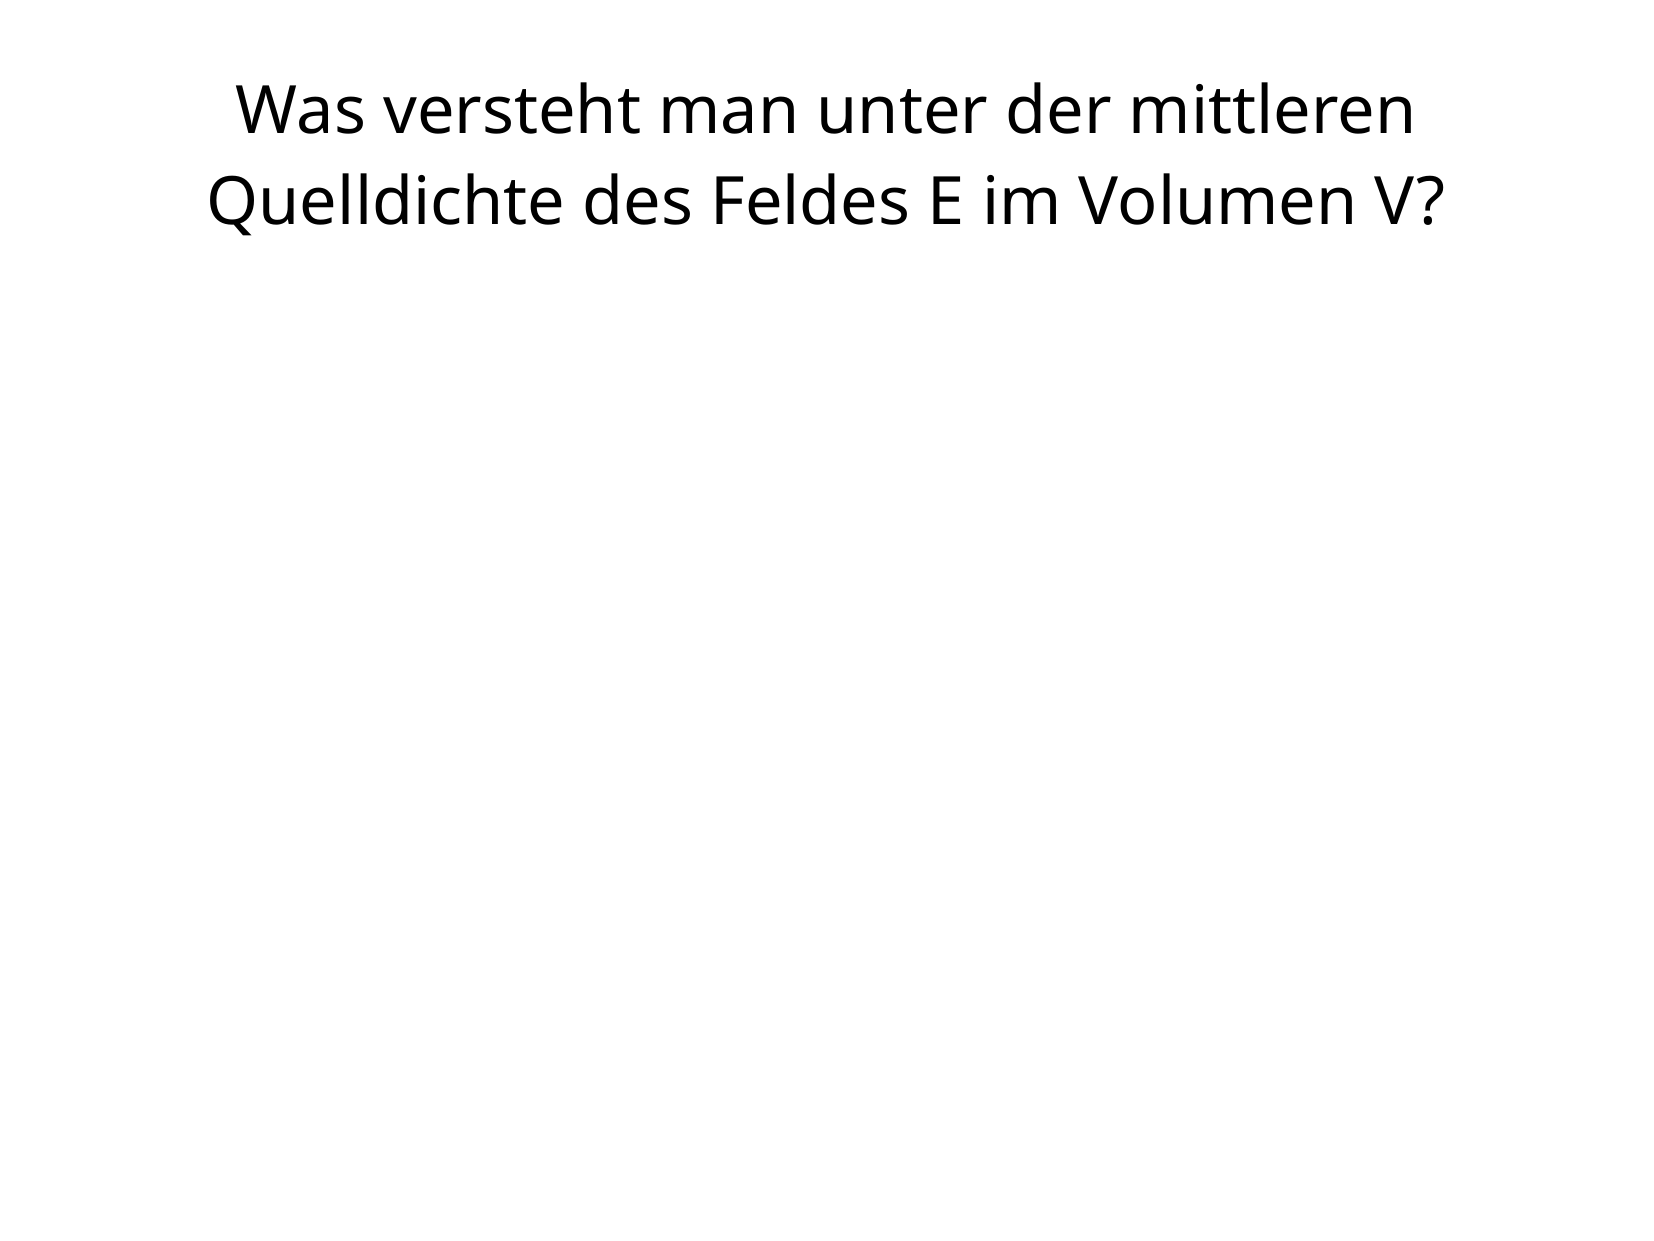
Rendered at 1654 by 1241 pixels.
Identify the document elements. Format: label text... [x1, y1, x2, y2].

title Was versteht man unter der mittleren Quelldichte des Feldes E im Volumen V? [82, 49, 1571, 257]
